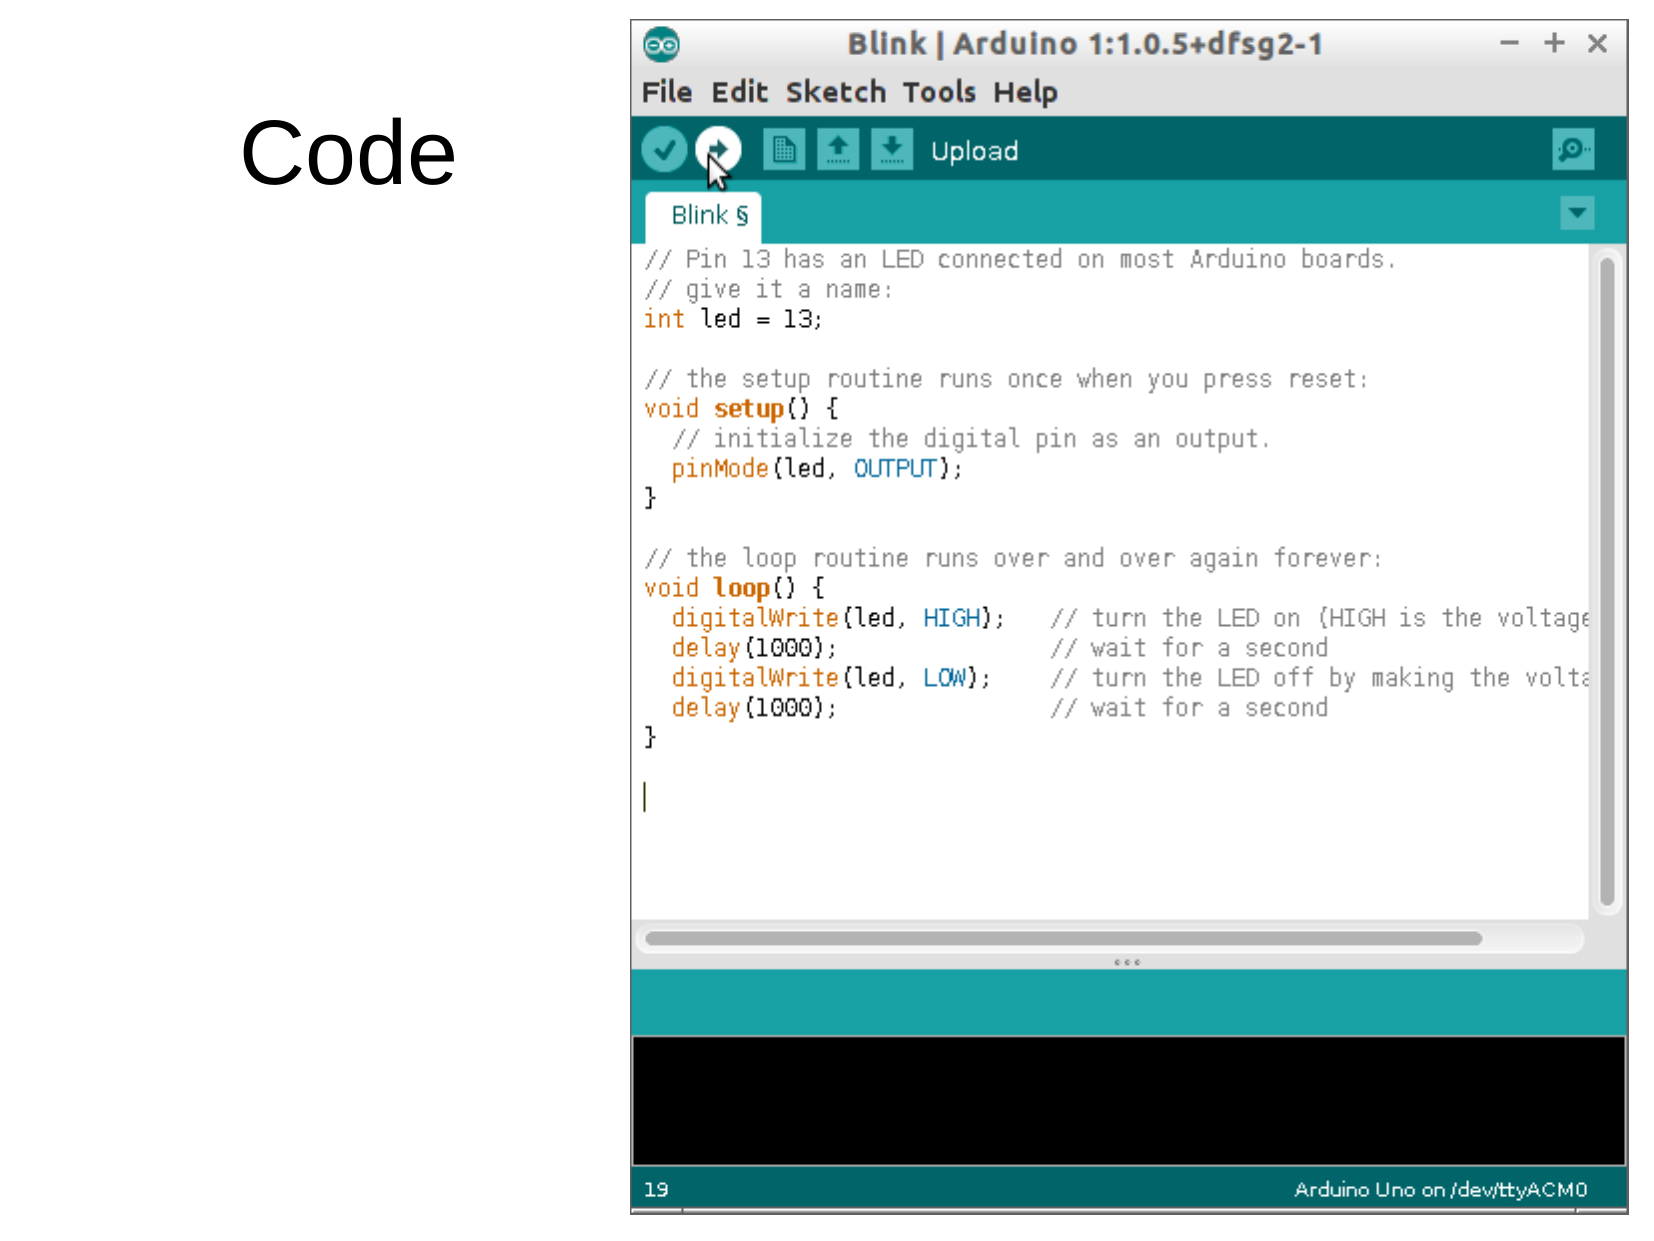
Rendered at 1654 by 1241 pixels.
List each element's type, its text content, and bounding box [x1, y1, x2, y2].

title Code [82, 49, 616, 257]
picture [630, 19, 1629, 1216]
